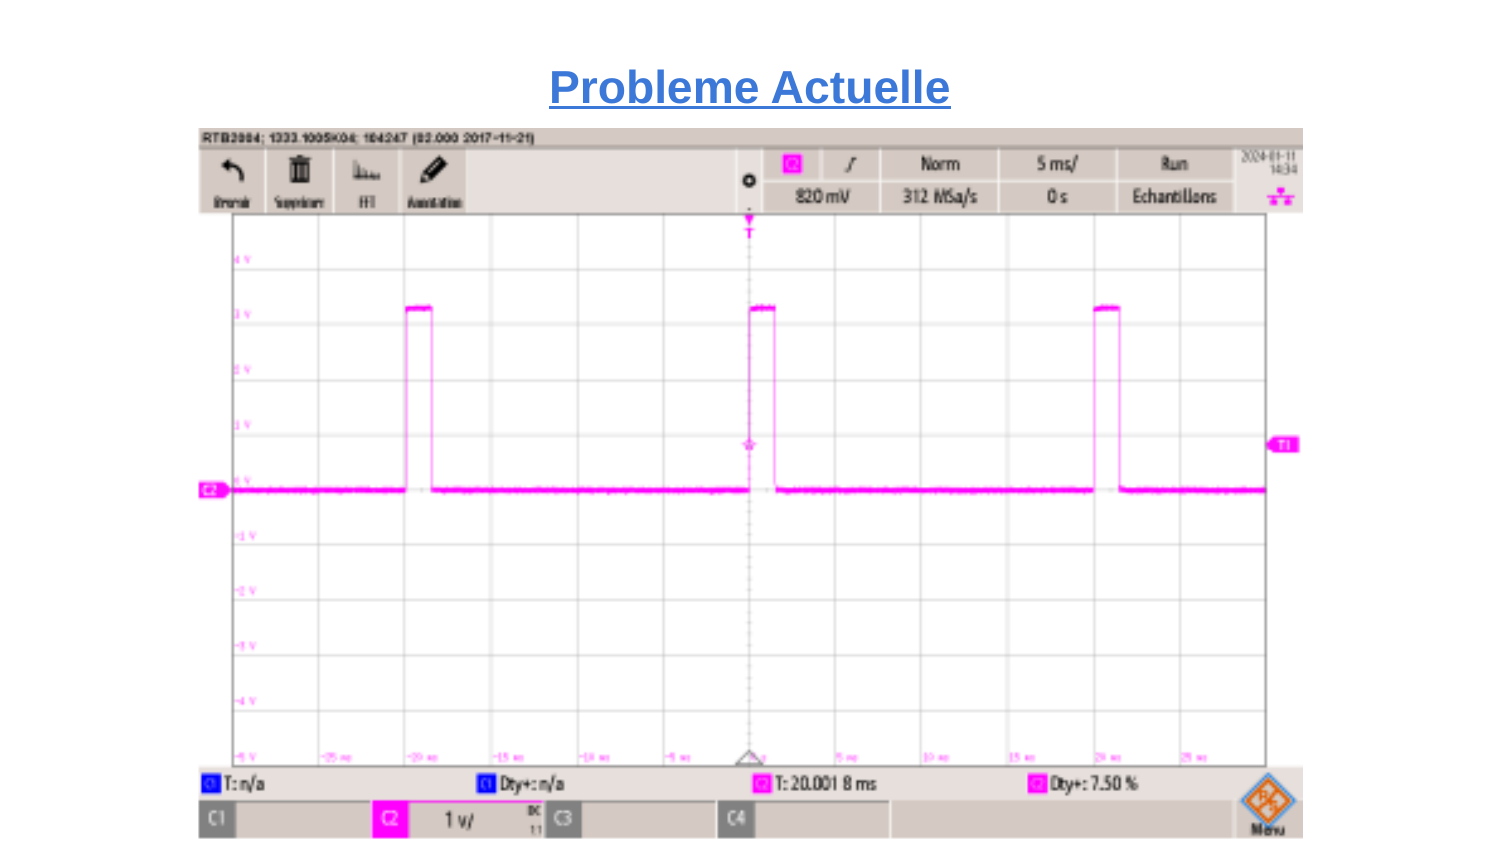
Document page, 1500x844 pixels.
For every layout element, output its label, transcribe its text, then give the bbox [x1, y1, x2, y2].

picture [197, 128, 1303, 844]
title Probleme Actuelle [51, 34, 1449, 129]
